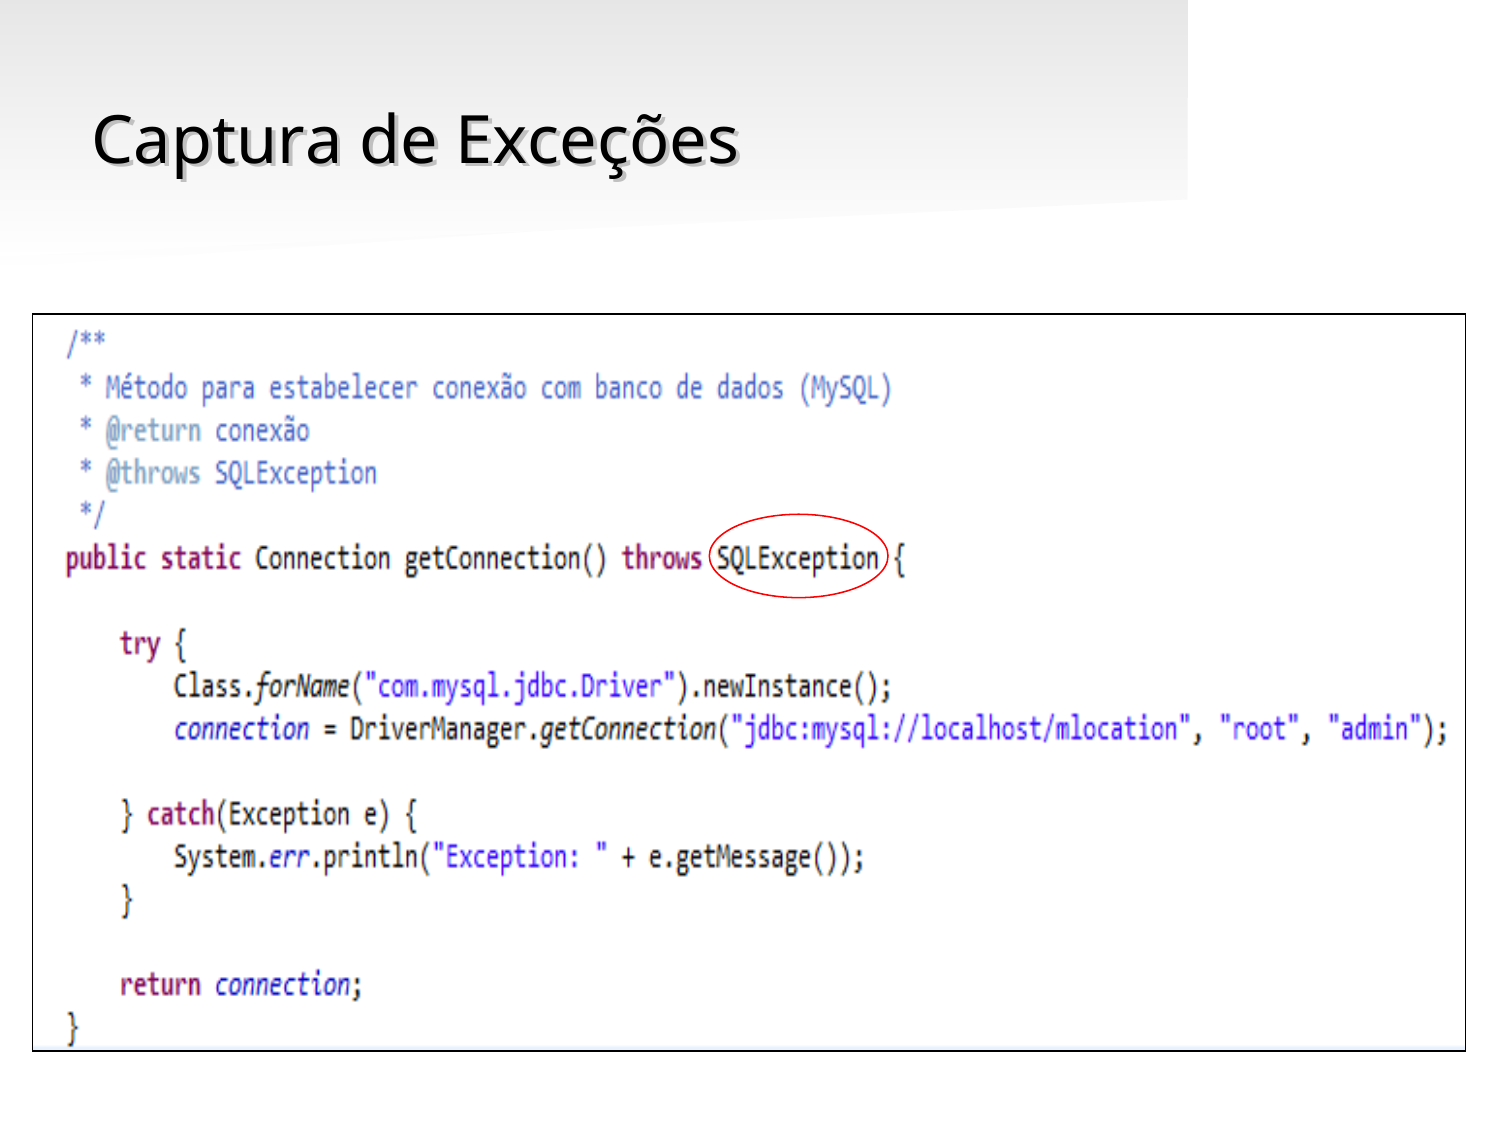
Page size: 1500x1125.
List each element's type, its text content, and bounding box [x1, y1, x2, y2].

title Captura de Exceções [76, 42, 1427, 231]
picture [33, 314, 1465, 1051]
